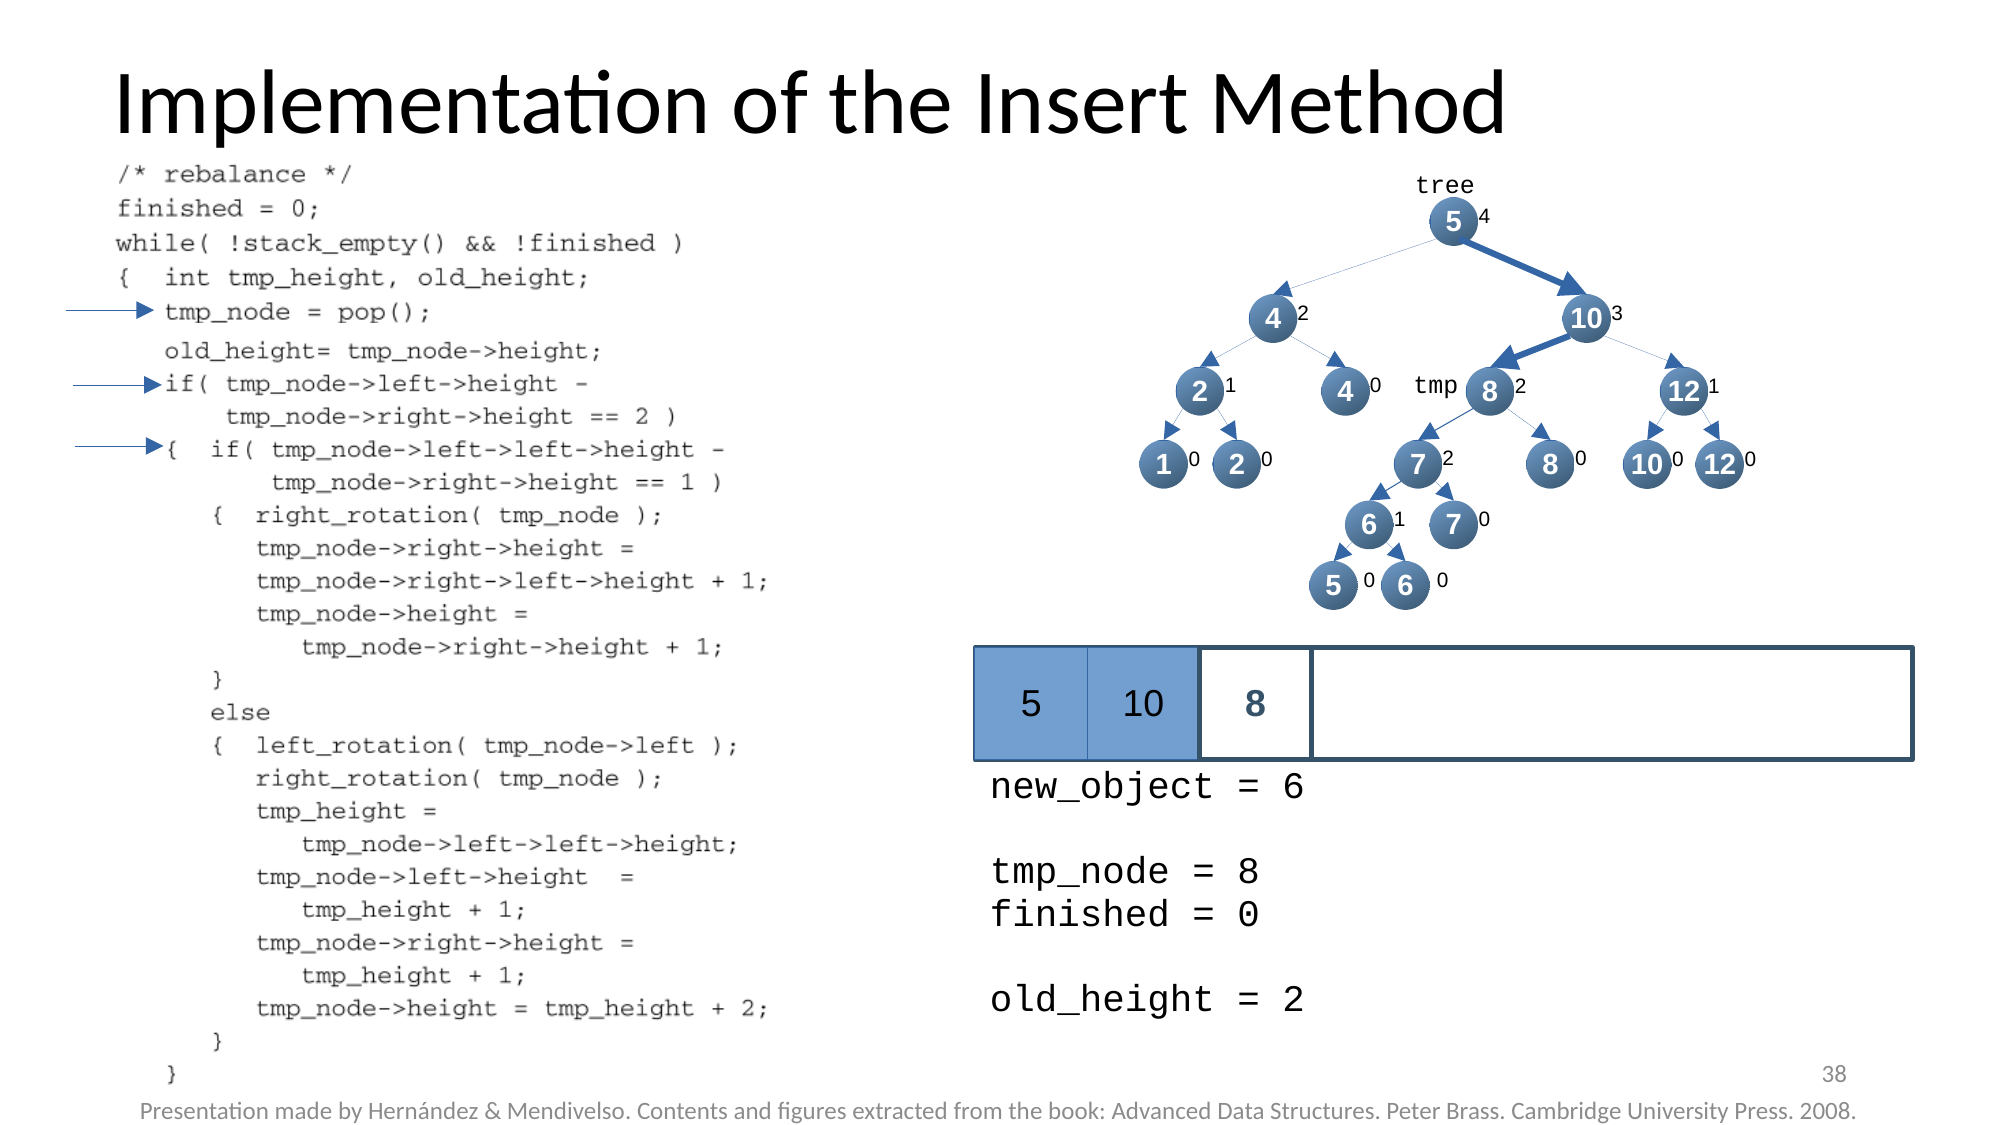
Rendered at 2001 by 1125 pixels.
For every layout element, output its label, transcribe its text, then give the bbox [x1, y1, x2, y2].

text_box 10 [1562, 294, 1611, 343]
text_box 1 [1139, 439, 1188, 489]
text_box 0 [1363, 561, 1376, 604]
text_box 4 [1478, 197, 1491, 240]
text_box new_object = 6 tmp_node = 8 finished = 0 old_height = 2 [975, 759, 1913, 1030]
text_box 8 [1199, 647, 1312, 760]
text_box 8 [1526, 439, 1575, 489]
text_box tmp [1398, 365, 1474, 409]
text_box 7 [1429, 500, 1478, 550]
text_box tree [1400, 165, 1490, 209]
text_box 1 [1708, 367, 1721, 410]
text_box 3 [1611, 294, 1624, 337]
text_box 4 [1321, 367, 1369, 416]
text_box 8 [1474, 367, 1514, 416]
text_box 5 [974, 647, 1088, 760]
title Implementation of the Insert Method [113, 2, 1839, 152]
text_box 1 [1224, 366, 1237, 409]
text_box 12 [1659, 367, 1708, 416]
text_box 4 [1248, 294, 1297, 343]
text_box 6 [1344, 500, 1393, 550]
text_box 10 [1622, 440, 1672, 489]
text_box Presentation made by Hernández & Mendivelso. Contents and figures extracted from the book: Advanced Data Structures. Peter Brass. Cambridge University Press. 2008. [0, 1100, 2000, 1119]
picture [108, 151, 822, 1093]
text_box 12 [1695, 440, 1744, 489]
text_box 0 [1744, 439, 1757, 482]
text_box 1 [1393, 500, 1407, 543]
text_box 2 [1297, 294, 1310, 337]
text_box 0 [1575, 439, 1588, 482]
text_box 0 [1188, 439, 1201, 482]
text_box 5 [1429, 197, 1478, 246]
text_box 6 [1381, 561, 1430, 610]
text_box 2 [1175, 366, 1224, 416]
text_box 7 [1393, 439, 1442, 489]
text_box 2 [1514, 367, 1527, 410]
text_box 5 [1309, 561, 1358, 610]
text_box 0 [1436, 561, 1449, 604]
text_box 2 [1212, 439, 1261, 489]
text_box 0 [1261, 439, 1274, 482]
text_box 2 [1442, 439, 1455, 482]
text_box 0 [1672, 440, 1685, 483]
text_box 0 [1478, 500, 1491, 543]
text_box 10 [1088, 647, 1199, 760]
text_box 0 [1369, 366, 1382, 409]
